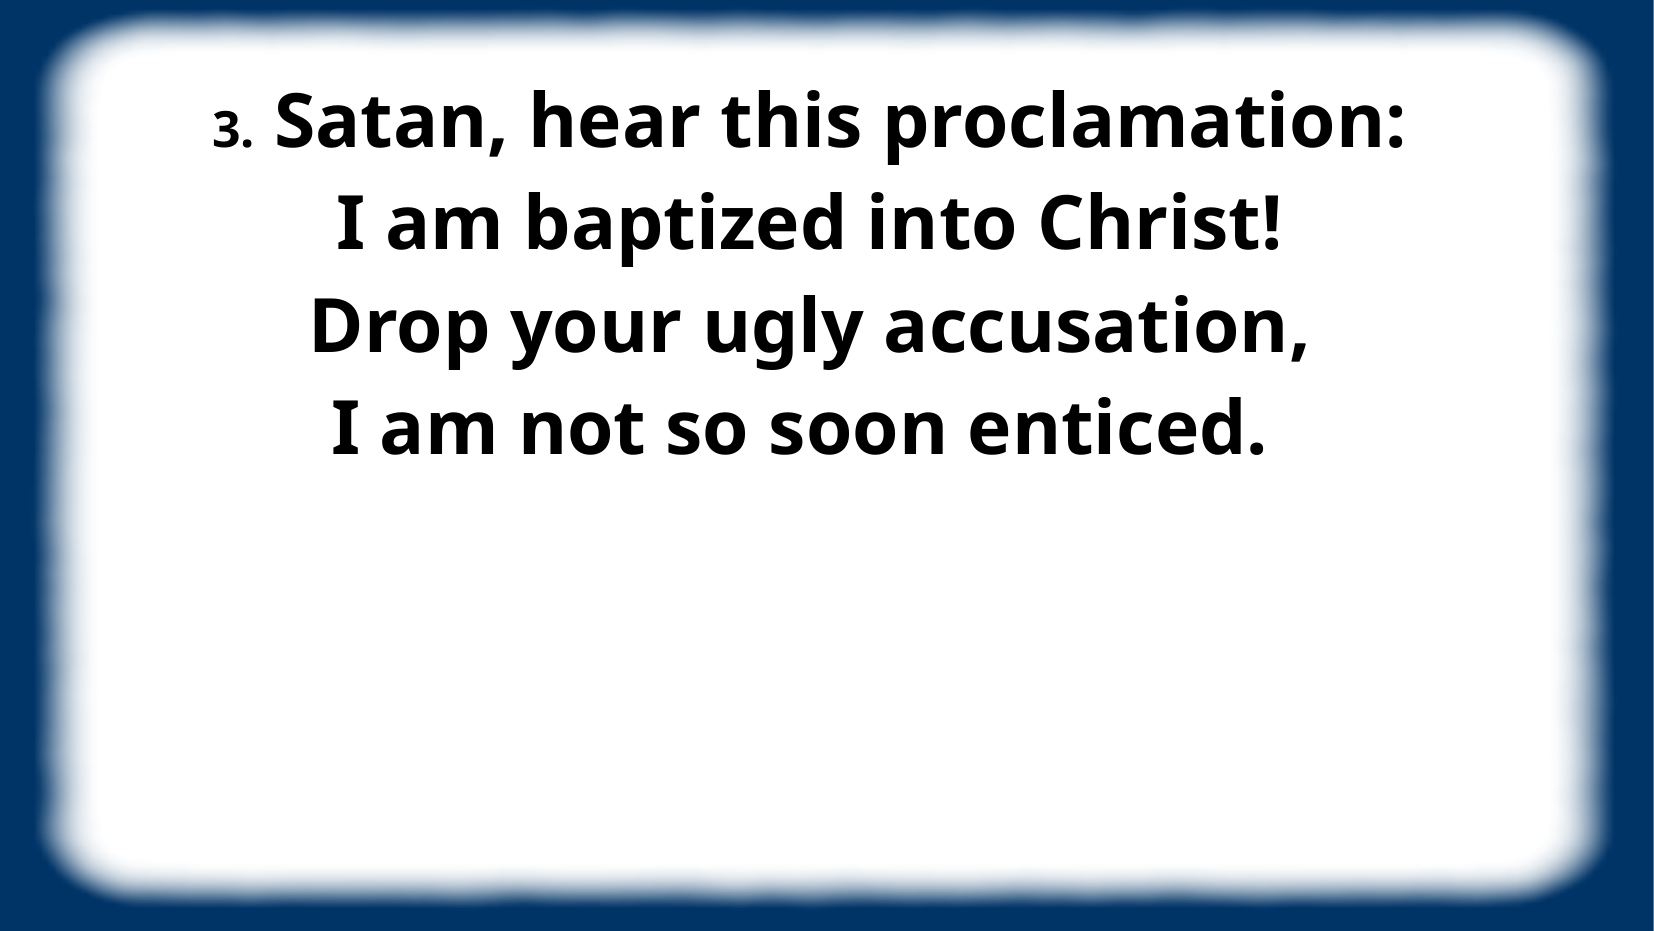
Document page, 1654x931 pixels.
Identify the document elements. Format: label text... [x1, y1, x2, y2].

text_box 3. Satan, hear this proclamation: I am baptized into Christ! Drop your ugly accusation, I am not so soon enticed. [90, 60, 1531, 473]
picture [0, 0, 1654, 931]
